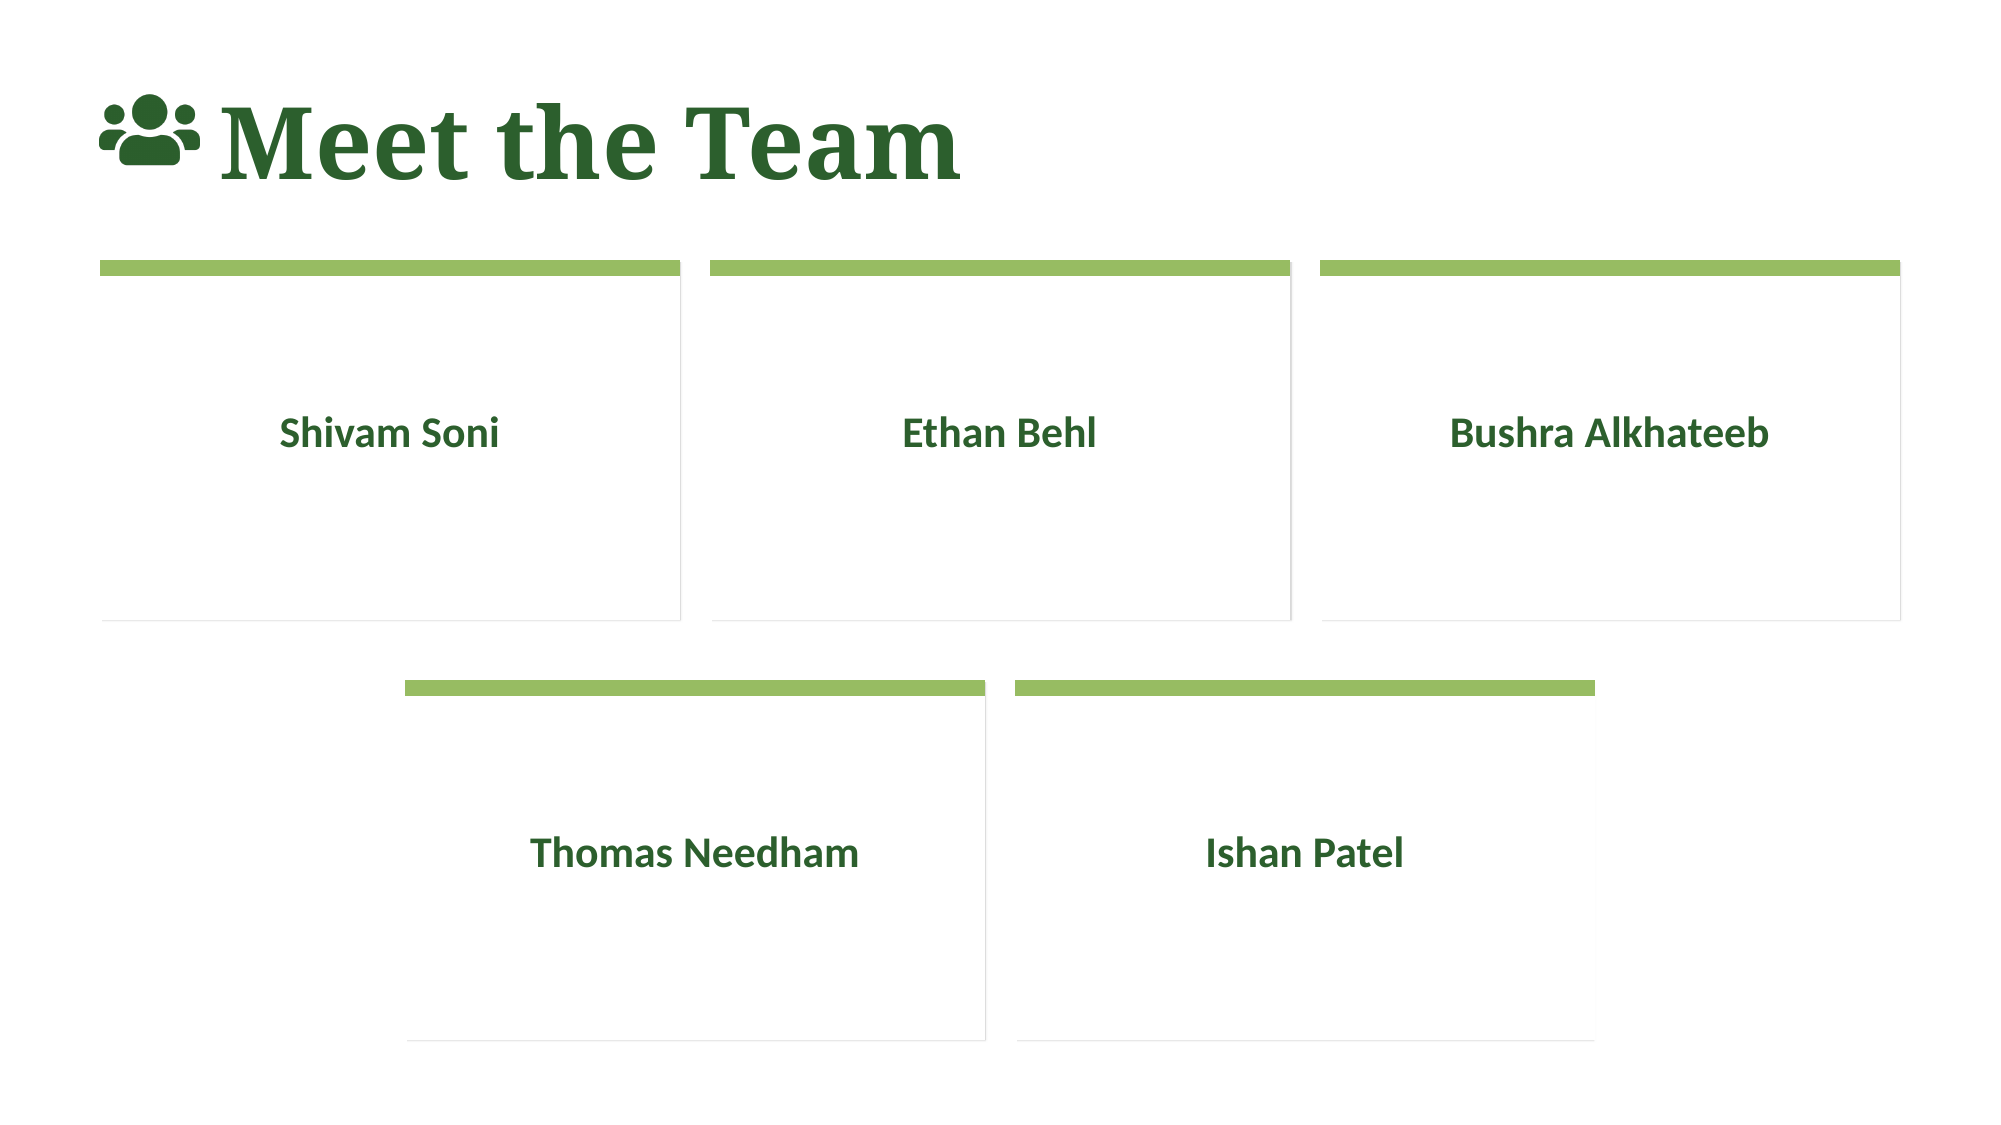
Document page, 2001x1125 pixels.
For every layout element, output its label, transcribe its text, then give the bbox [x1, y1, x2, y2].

text_box Thomas Needham [445, 800, 945, 900]
text_box Ishan Patel [1055, 800, 1555, 900]
text_box Shivam Soni [140, 380, 640, 480]
text_box Bushra Alkhateeb [1360, 380, 1860, 480]
text_box Meet the Team [220, 80, 1820, 200]
text_box Ethan Behl [750, 380, 1250, 480]
text_box [1015, 680, 1595, 1040]
picture [99, 80, 200, 180]
text_box [1320, 260, 1900, 620]
text_box [405, 680, 985, 1040]
text_box [710, 260, 1290, 620]
text_box [100, 260, 680, 620]
